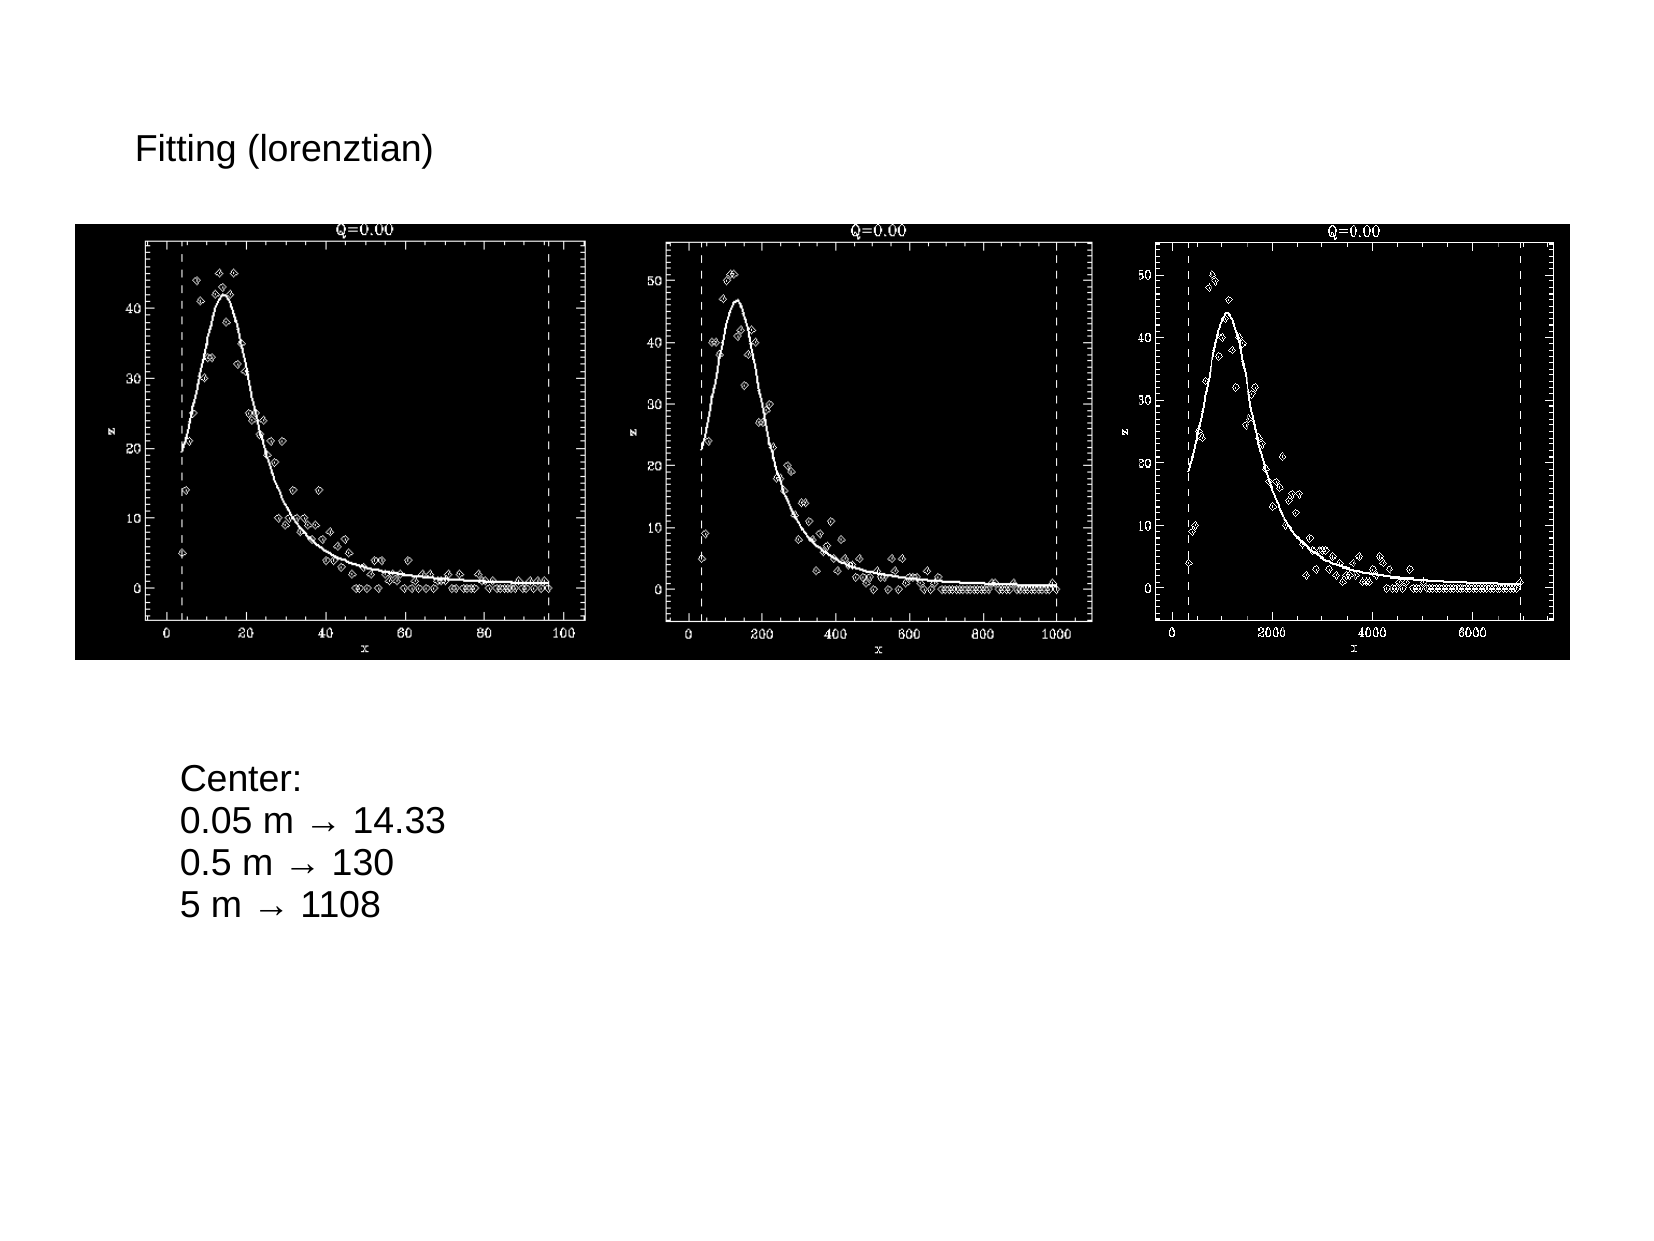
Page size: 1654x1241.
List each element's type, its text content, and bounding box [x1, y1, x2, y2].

picture [75, 224, 1570, 661]
text_box Fitting (lorenztian) [120, 120, 571, 177]
text_box Center: 0.05 m → 14.33 0.5 m → 130 5 m → 1108 [165, 750, 1081, 933]
